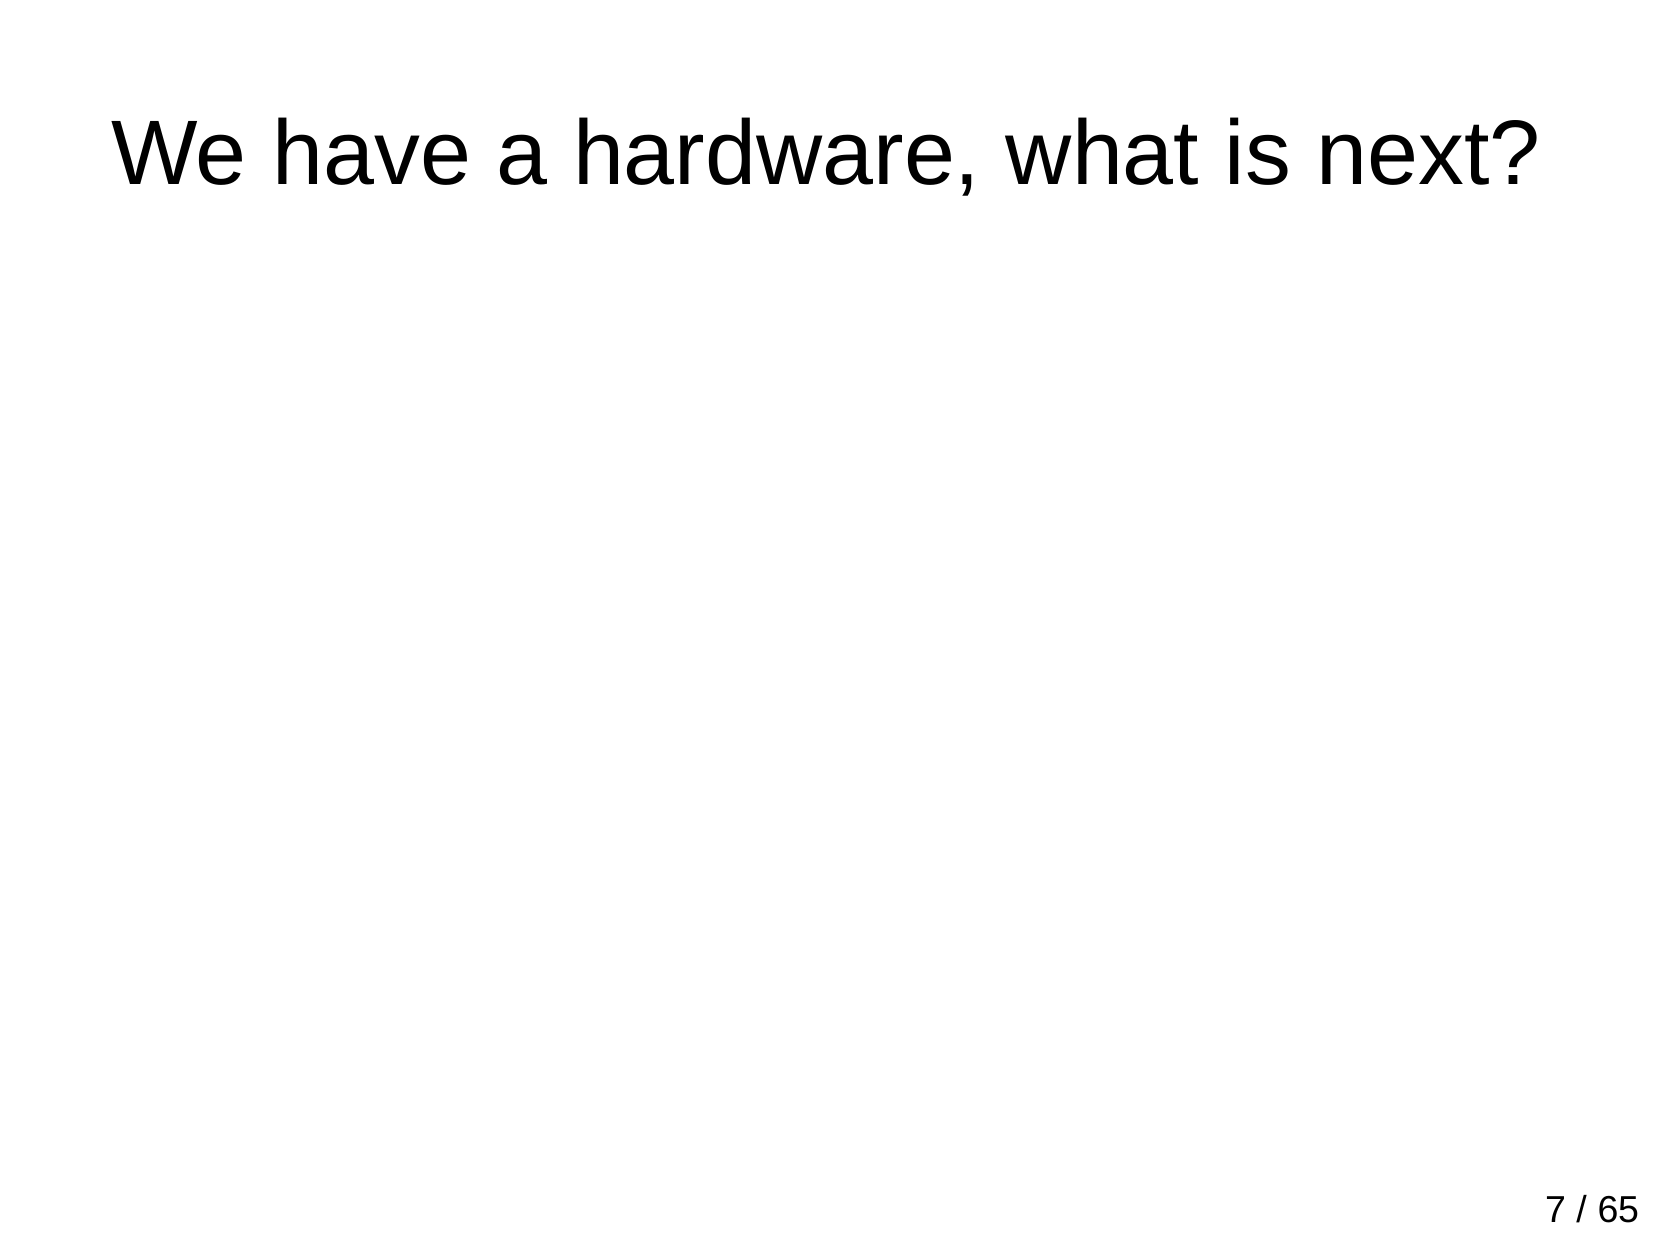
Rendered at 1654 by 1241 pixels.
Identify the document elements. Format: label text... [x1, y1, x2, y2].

text_box <number> / 65 [1380, 1181, 1654, 1238]
title We have a hardware, what is next? [82, 49, 1571, 257]
